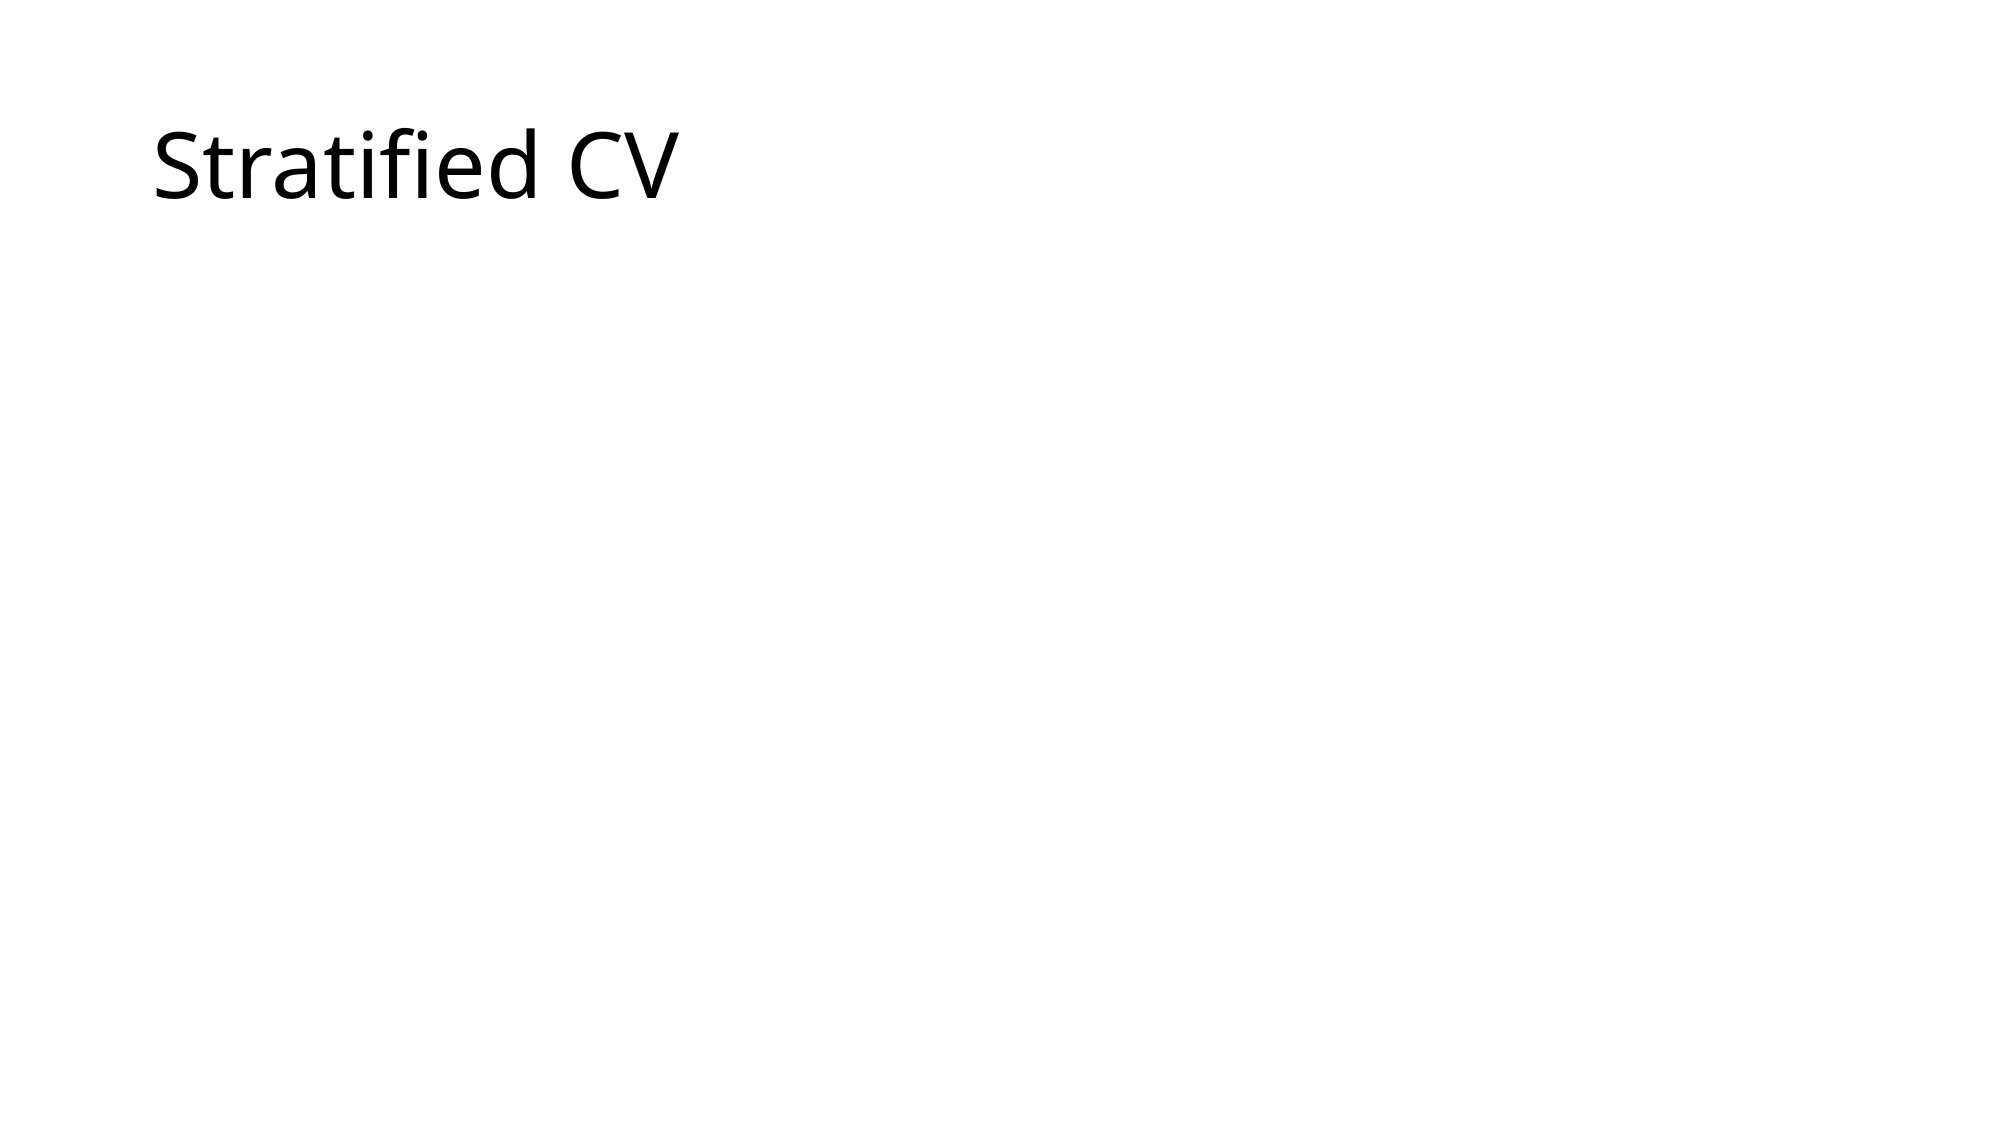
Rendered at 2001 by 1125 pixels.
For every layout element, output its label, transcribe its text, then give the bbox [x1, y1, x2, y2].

title Stratified CV [137, 59, 1863, 278]
